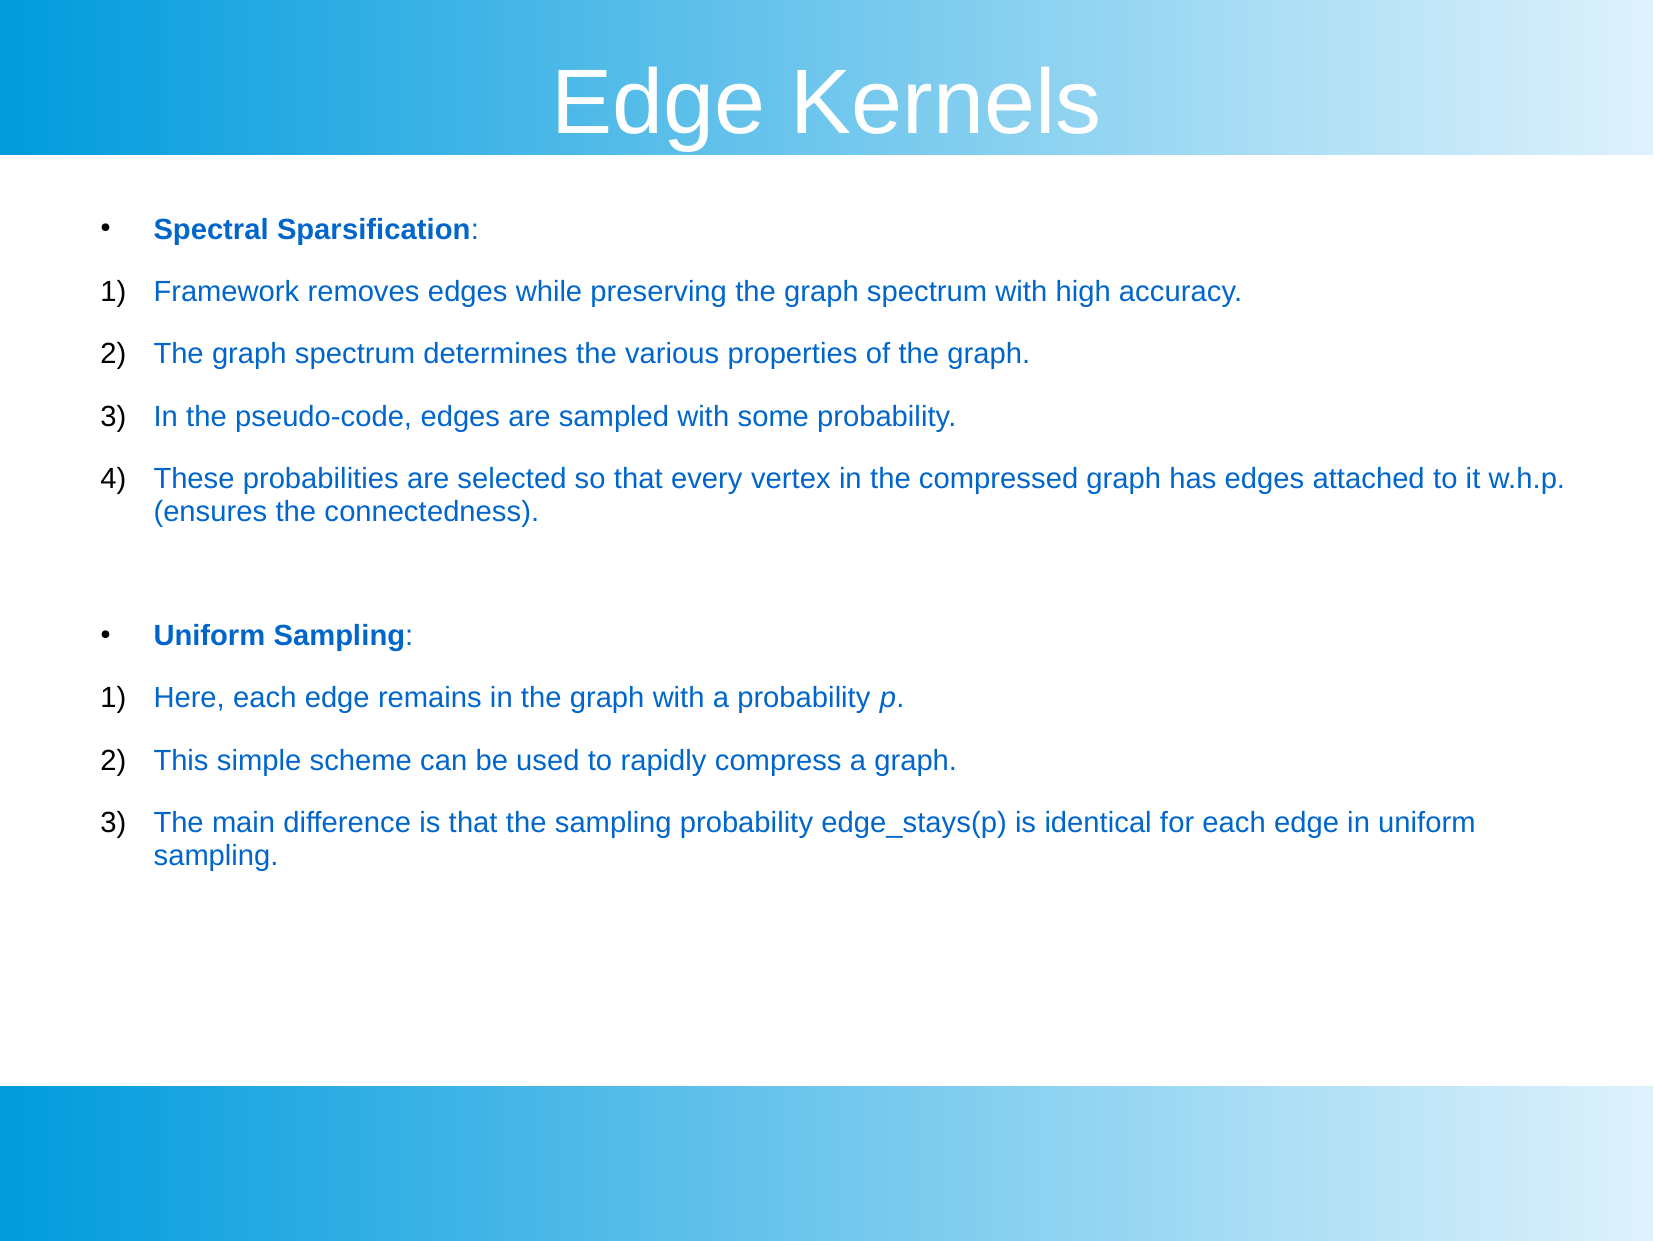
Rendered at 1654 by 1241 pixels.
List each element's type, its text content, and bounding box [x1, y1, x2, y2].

title Edge Kernels [82, 49, 1571, 155]
list Spectral Sparsification: Framework removes edges while preserving the graph spectrum with high accuracy. The graph spectrum determines the various properties of the graph. In the pseudo-code, edges are sampled with some probability. These probabilities are selected so that every vertex in the compressed graph has edges attached to it w.h.p. (ensures the connectedness). Uniform Sampling: Here, each edge remains in the graph with a probability p. This simple scheme can be used to rapidly compress a graph. The main difference is that the sampling probability edge_stays(p) is identical for each edge in uniform sampling. [82, 212, 1571, 1063]
